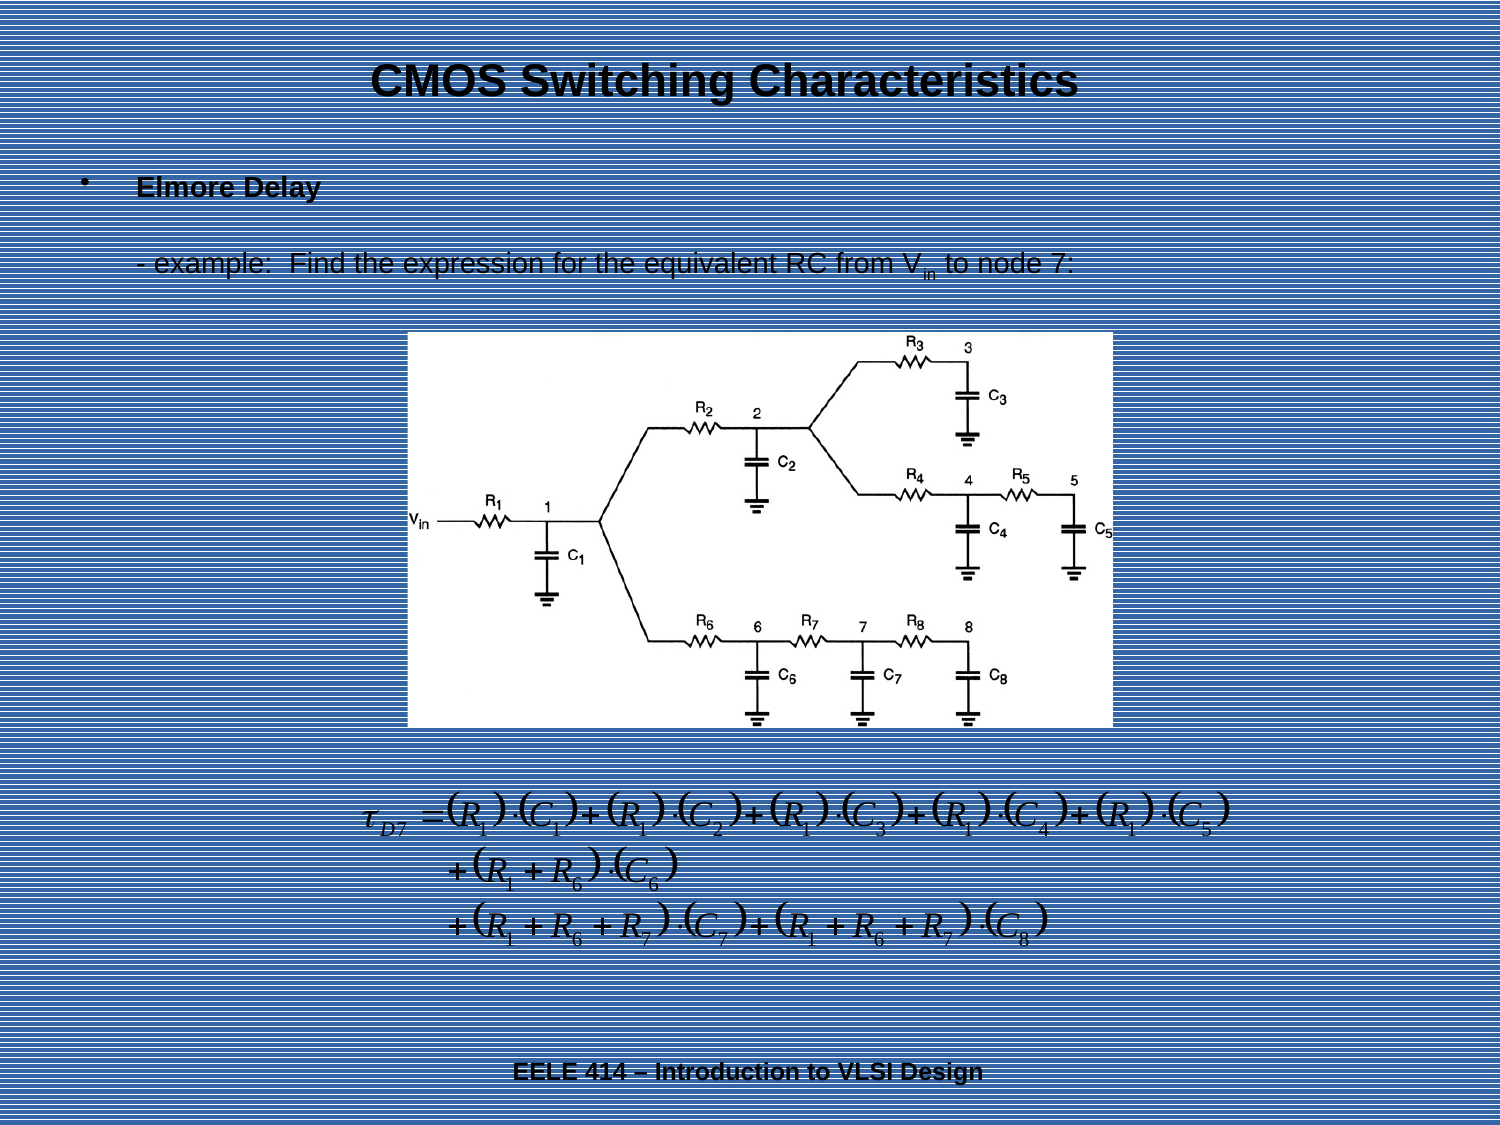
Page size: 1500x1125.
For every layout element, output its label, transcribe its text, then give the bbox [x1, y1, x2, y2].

title CMOS Switching Characteristics [87, 37, 1363, 120]
picture [407, 332, 1113, 727]
chart [442, 792, 1235, 956]
picture [358, 791, 1234, 955]
list Elmore Delay - example: Find the expression for the equivalent RC from Vin to node 7: [64, 160, 1471, 988]
